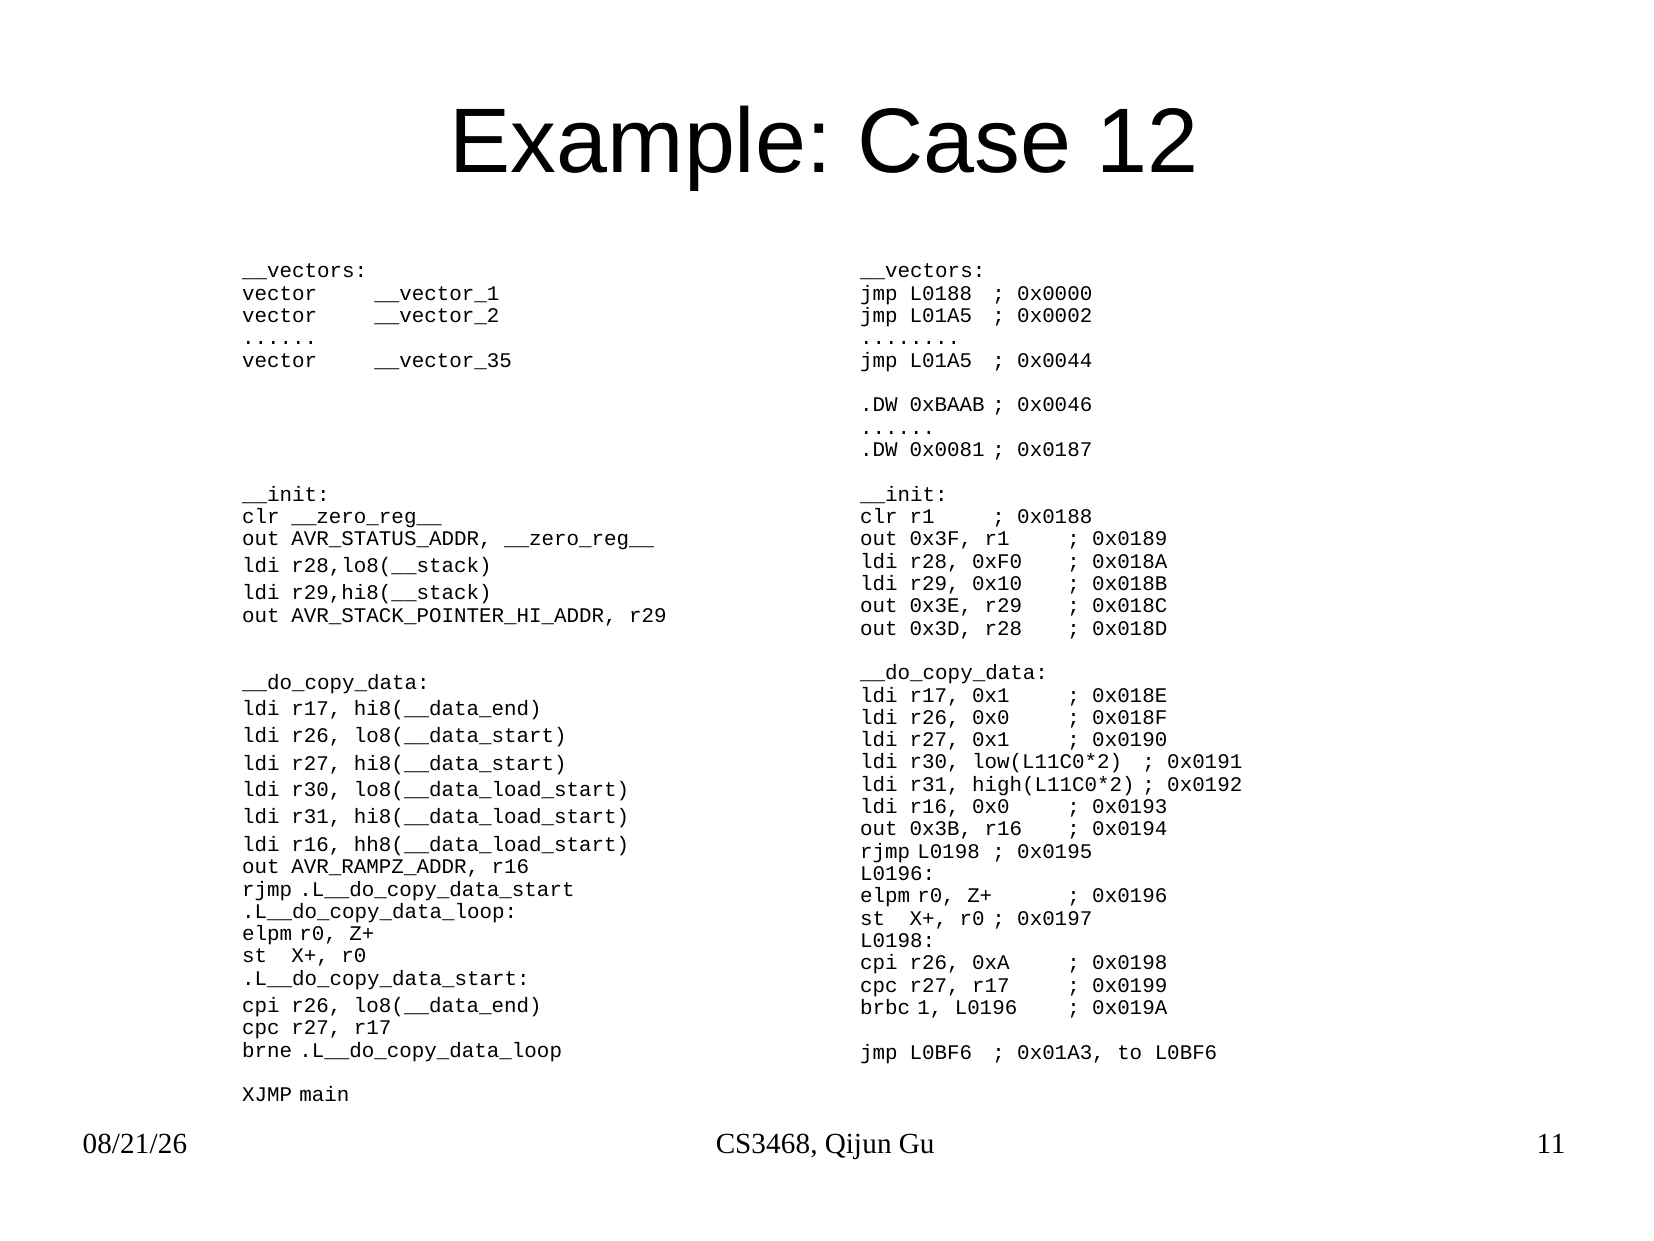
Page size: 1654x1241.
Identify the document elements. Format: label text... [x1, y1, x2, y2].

list __vectors: vector __vector_1 vector __vector_2 ...... vector __vector_35 __init: clr __zero_reg__ out AVR_STATUS_ADDR, __zero_reg__ ldi r28,lo8(__stack)‏ ldi r29,hi8(__stack)‏ out AVR_STACK_POINTER_HI_ADDR, r29 __do_copy_data: ldi r17, hi8(__data_end)‏ ldi r26, lo8(__data_start)‏ ldi r27, hi8(__data_start)‏ ldi r30, lo8(__data_load_start)‏ ldi r31, hi8(__data_load_start)‏ ldi r16, hh8(__data_load_start)‏ out AVR_RAMPZ_ADDR, r16 rjmp .L__do_copy_data_start .L__do_copy_data_loop: elpm r0, Z+ st X+, r0 .L__do_copy_data_start: cpi r26, lo8(__data_end)‏ cpc r27, r17 brne .L__do_copy_data_loop XJMP main [224, 260, 807, 1137]
title Example: Case 12 [82, 56, 1567, 246]
list __vectors: jmp L0188 ; 0x0000 jmp L01A5 ; 0x0002 ........ jmp L01A5 ; 0x0044 .DW 0xBAAB ; 0x0046 ...... .DW 0x0081 ; 0x0187 __init: clr r1 ; 0x0188 out 0x3F, r1 ; 0x0189 ldi r28, 0xF0 ; 0x018A ldi r29, 0x10 ; 0x018B out 0x3E, r29 ; 0x018C out 0x3D, r28 ; 0x018D __do_copy_data: ldi r17, 0x1 ; 0x018E ldi r26, 0x0 ; 0x018F ldi r27, 0x1 ; 0x0190 ldi r30, low(L11C0*2) ; 0x0191 ldi r31, high(L11C0*2) ; 0x0192 ldi r16, 0x0 ; 0x0193 out 0x3B, r16 ; 0x0194 rjmp L0198 ; 0x0195 L0196: elpm r0, Z+ ; 0x0196 st X+, r0 ; 0x0197 L0198: cpi r26, 0xA ; 0x0198 cpc r27, r17 ; 0x0199 brbc 1, L0196 ; 0x019A jmp L0BF6 ; 0x01A3, to L0BF6 [842, 260, 1426, 1137]
